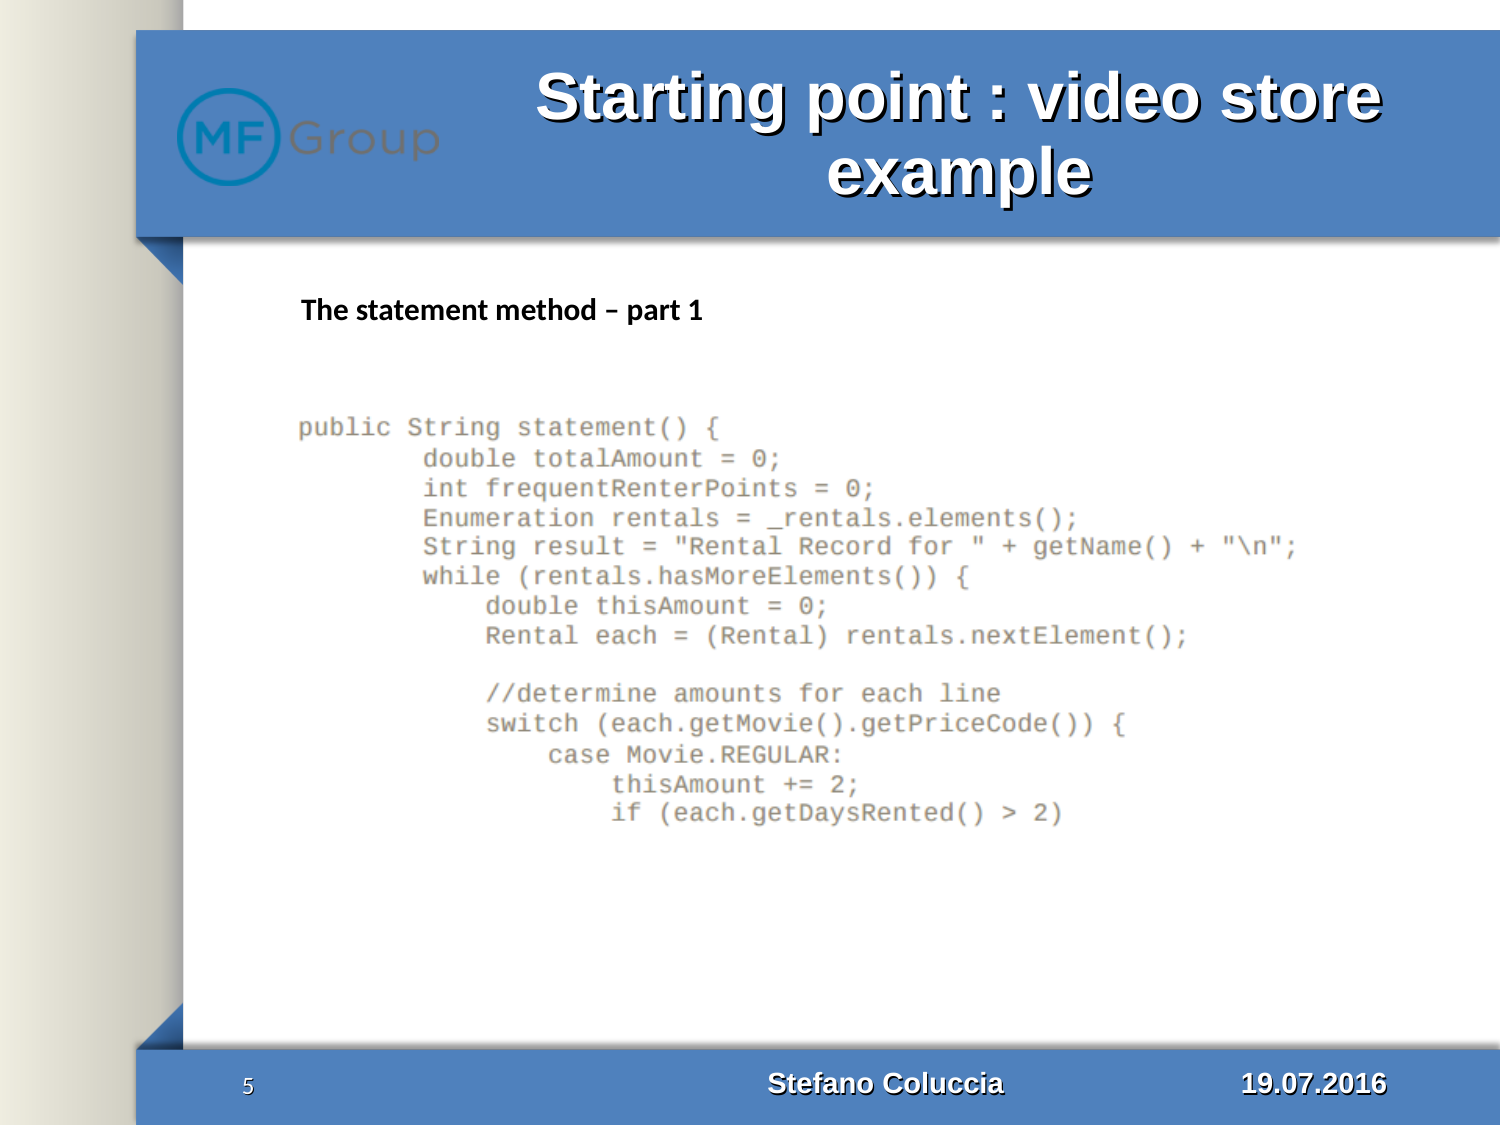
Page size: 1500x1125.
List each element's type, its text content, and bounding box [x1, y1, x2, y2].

title Stefano Coluccia [738, 1062, 1034, 1105]
title Starting point : video store example [472, 38, 1447, 230]
list The statement method – part 1 [230, 265, 1447, 1009]
picture [0, 0, 1500, 1125]
title 19.07.2016 [1151, 1062, 1477, 1105]
